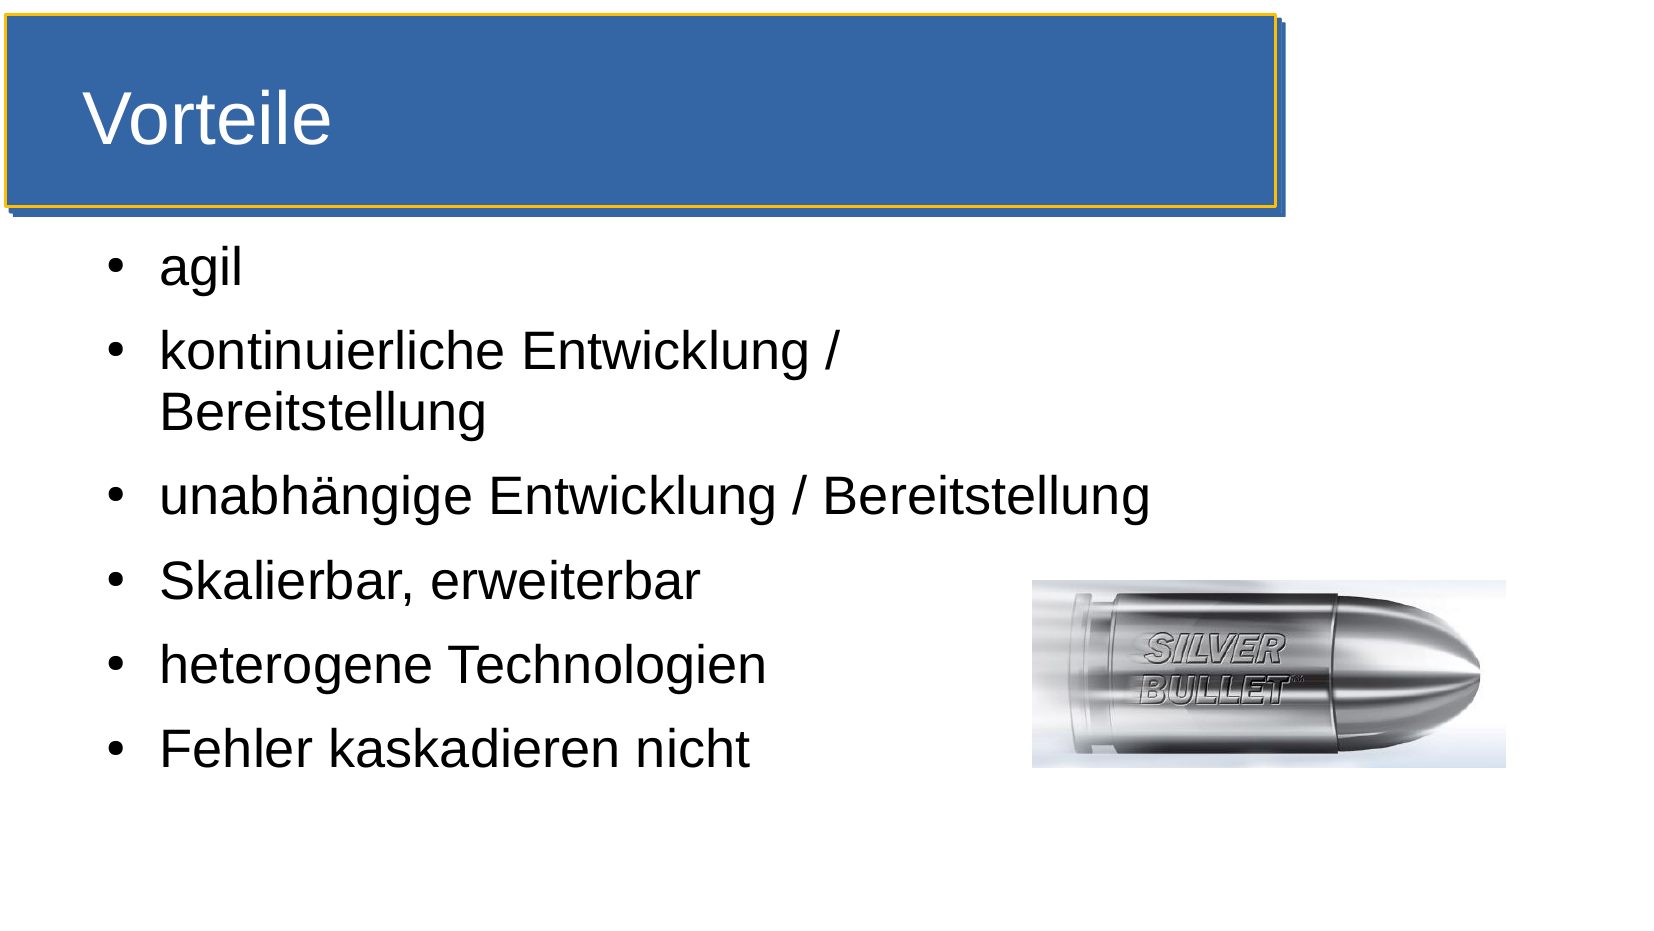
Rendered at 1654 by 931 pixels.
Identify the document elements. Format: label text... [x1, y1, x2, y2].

list agil kontinuierliche Entwicklung / Bereitstellung unabhängige Entwicklung / Bereitstellung Skalierbar, erweiterbar heterogene Technologien Fehler kaskadieren nicht [88, 236, 1182, 798]
picture [1032, 580, 1506, 768]
title Vorteile [82, 44, 1235, 192]
